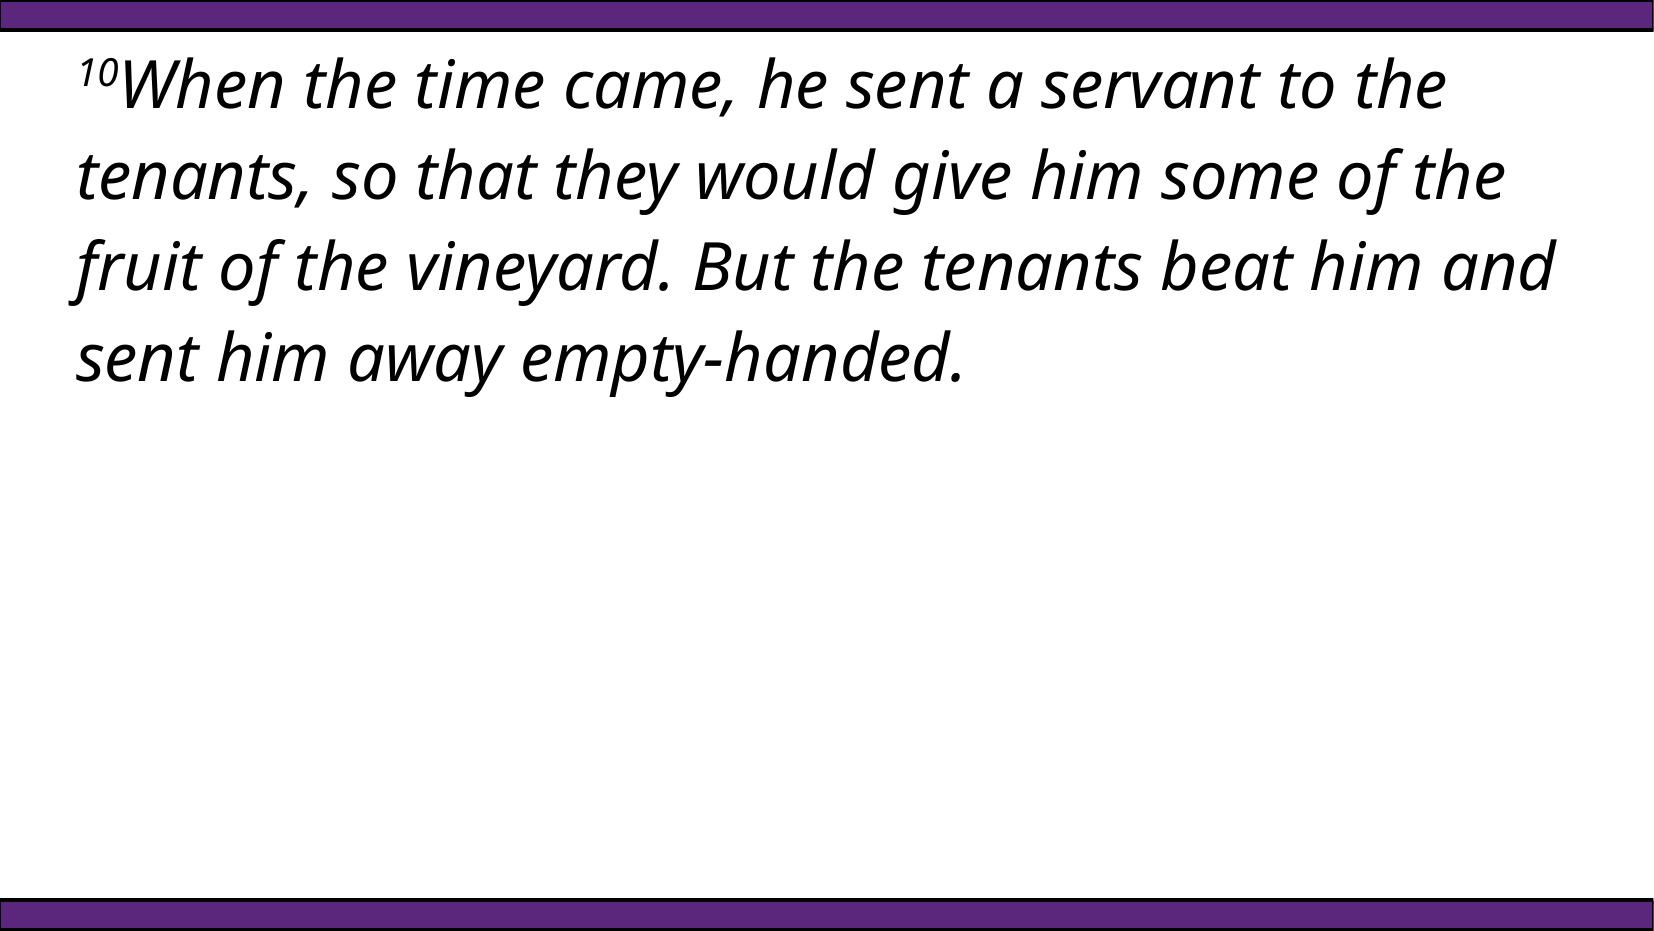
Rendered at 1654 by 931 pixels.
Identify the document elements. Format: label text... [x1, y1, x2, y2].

text_box [0, 0, 1654, 31]
picture [0, 31, 1654, 900]
text_box [105, 255, 1531, 348]
text_box 10When the time came, he sent a servant to the tenants, so that they would give him some of the fruit of the vineyard. But the tenants beat him and sent him away empty-handed. [61, 30, 1607, 400]
text_box [0, 900, 1654, 931]
